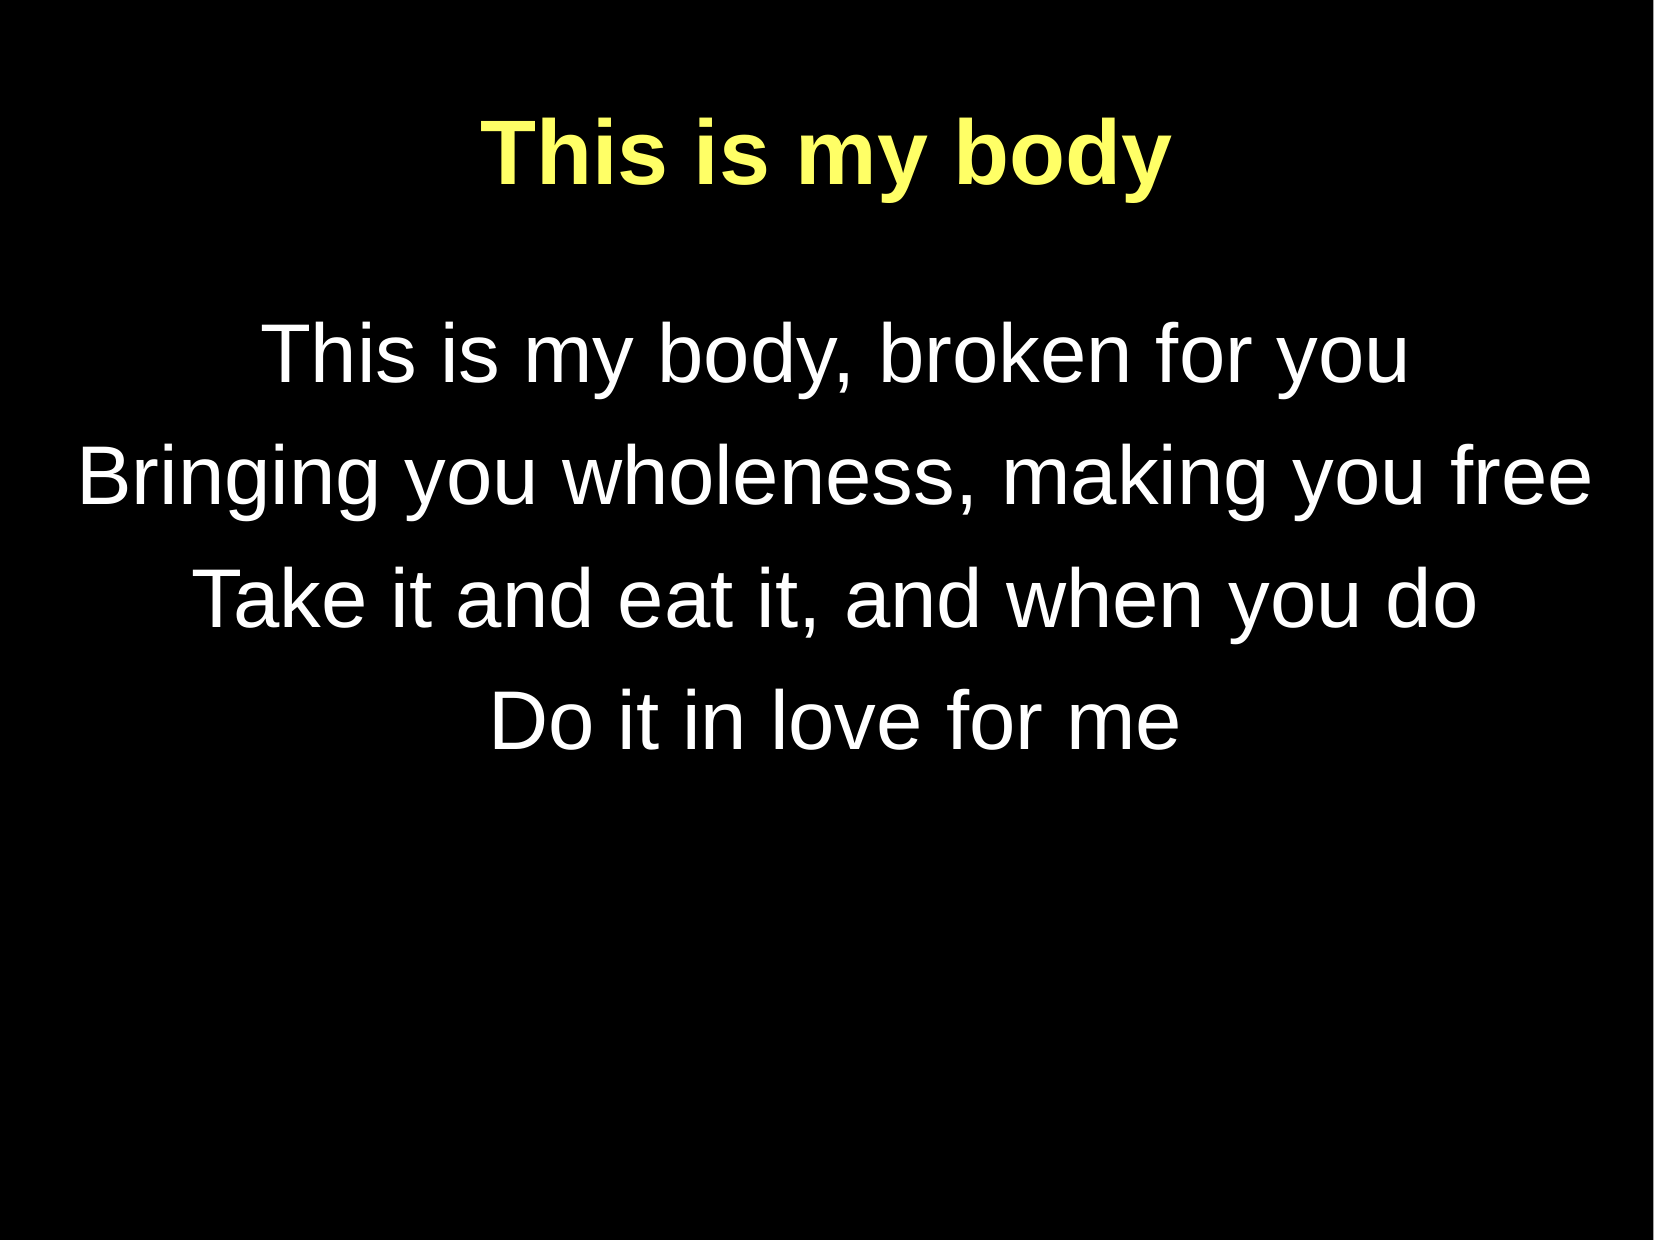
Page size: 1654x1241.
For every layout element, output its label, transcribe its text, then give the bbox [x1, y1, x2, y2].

title This is my body [82, 49, 1571, 257]
list This is my body, broken for you Bringing you wholeness, making you free Take it and eat it, and when you do Do it in love for me [0, 307, 1654, 1193]
